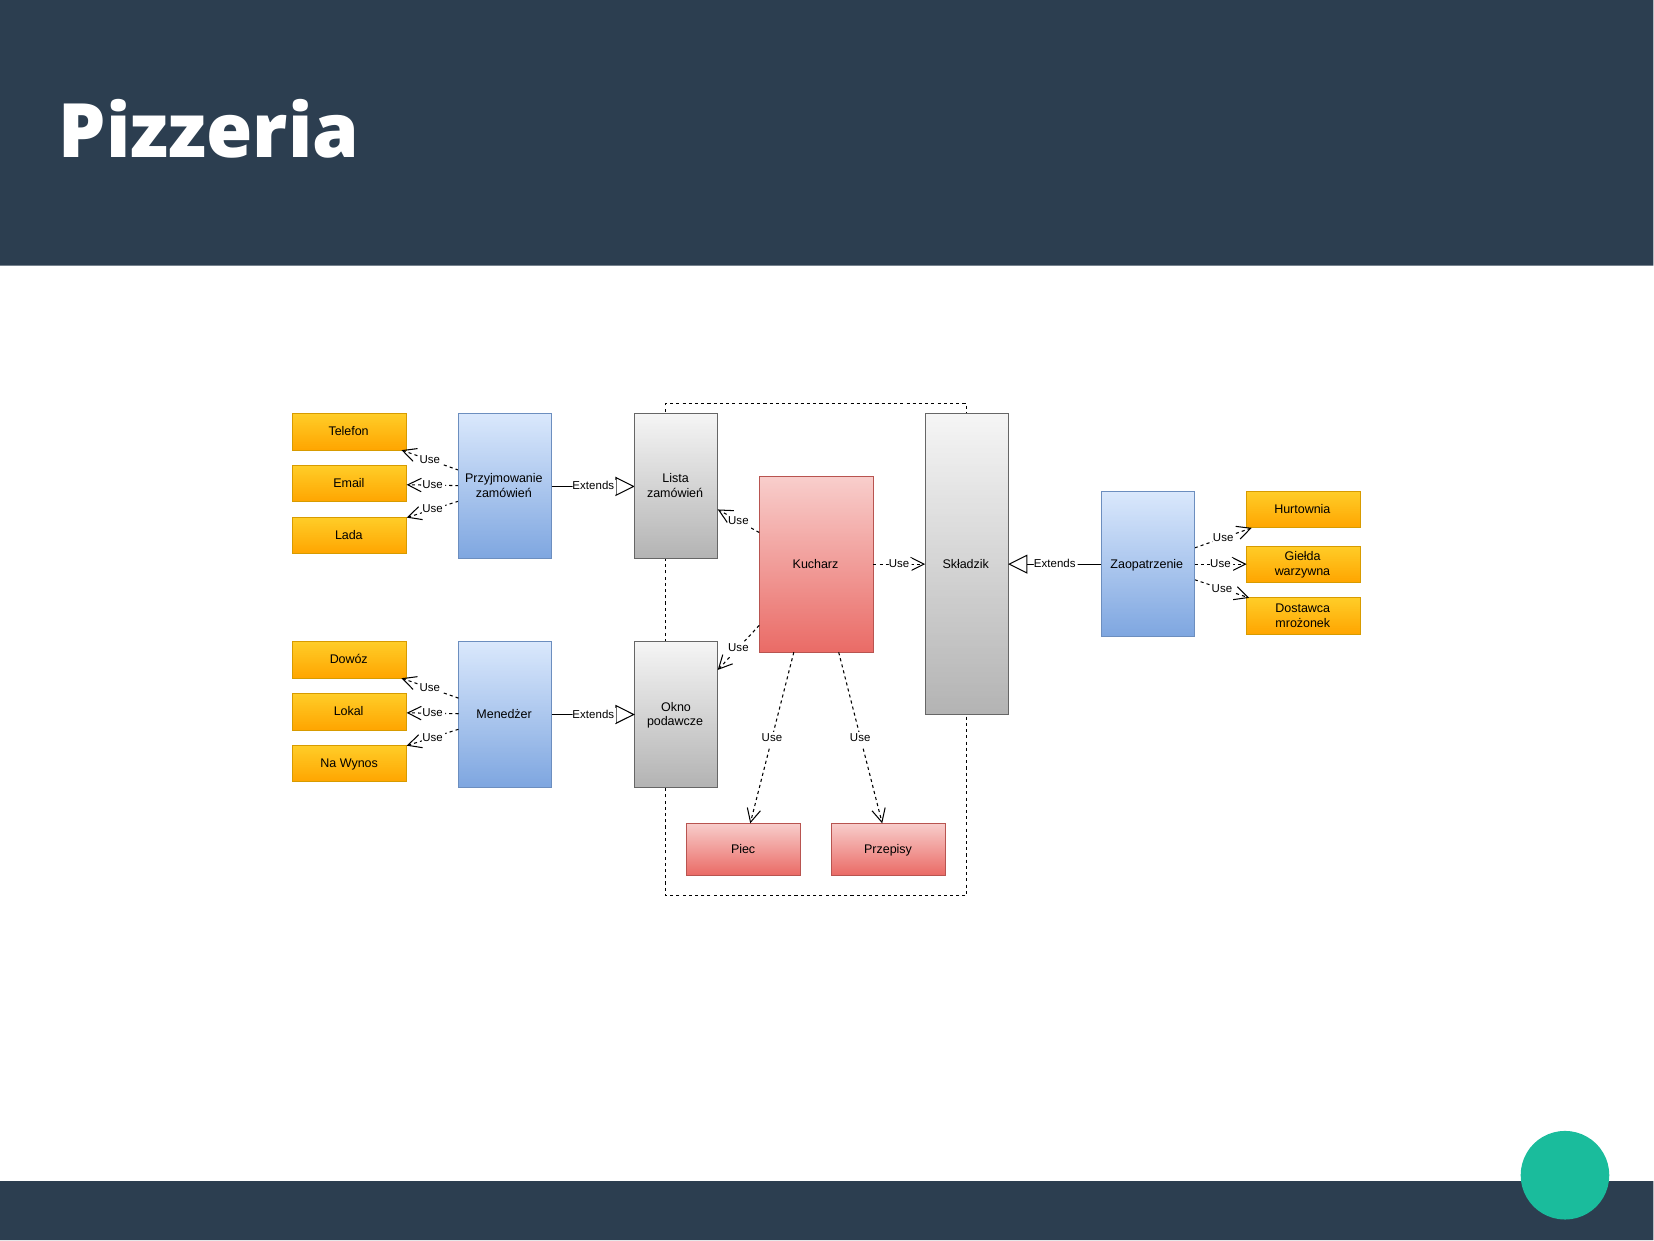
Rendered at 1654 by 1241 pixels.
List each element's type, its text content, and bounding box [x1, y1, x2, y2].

title Pizzeria [59, 49, 1595, 207]
picture [290, 401, 1363, 898]
